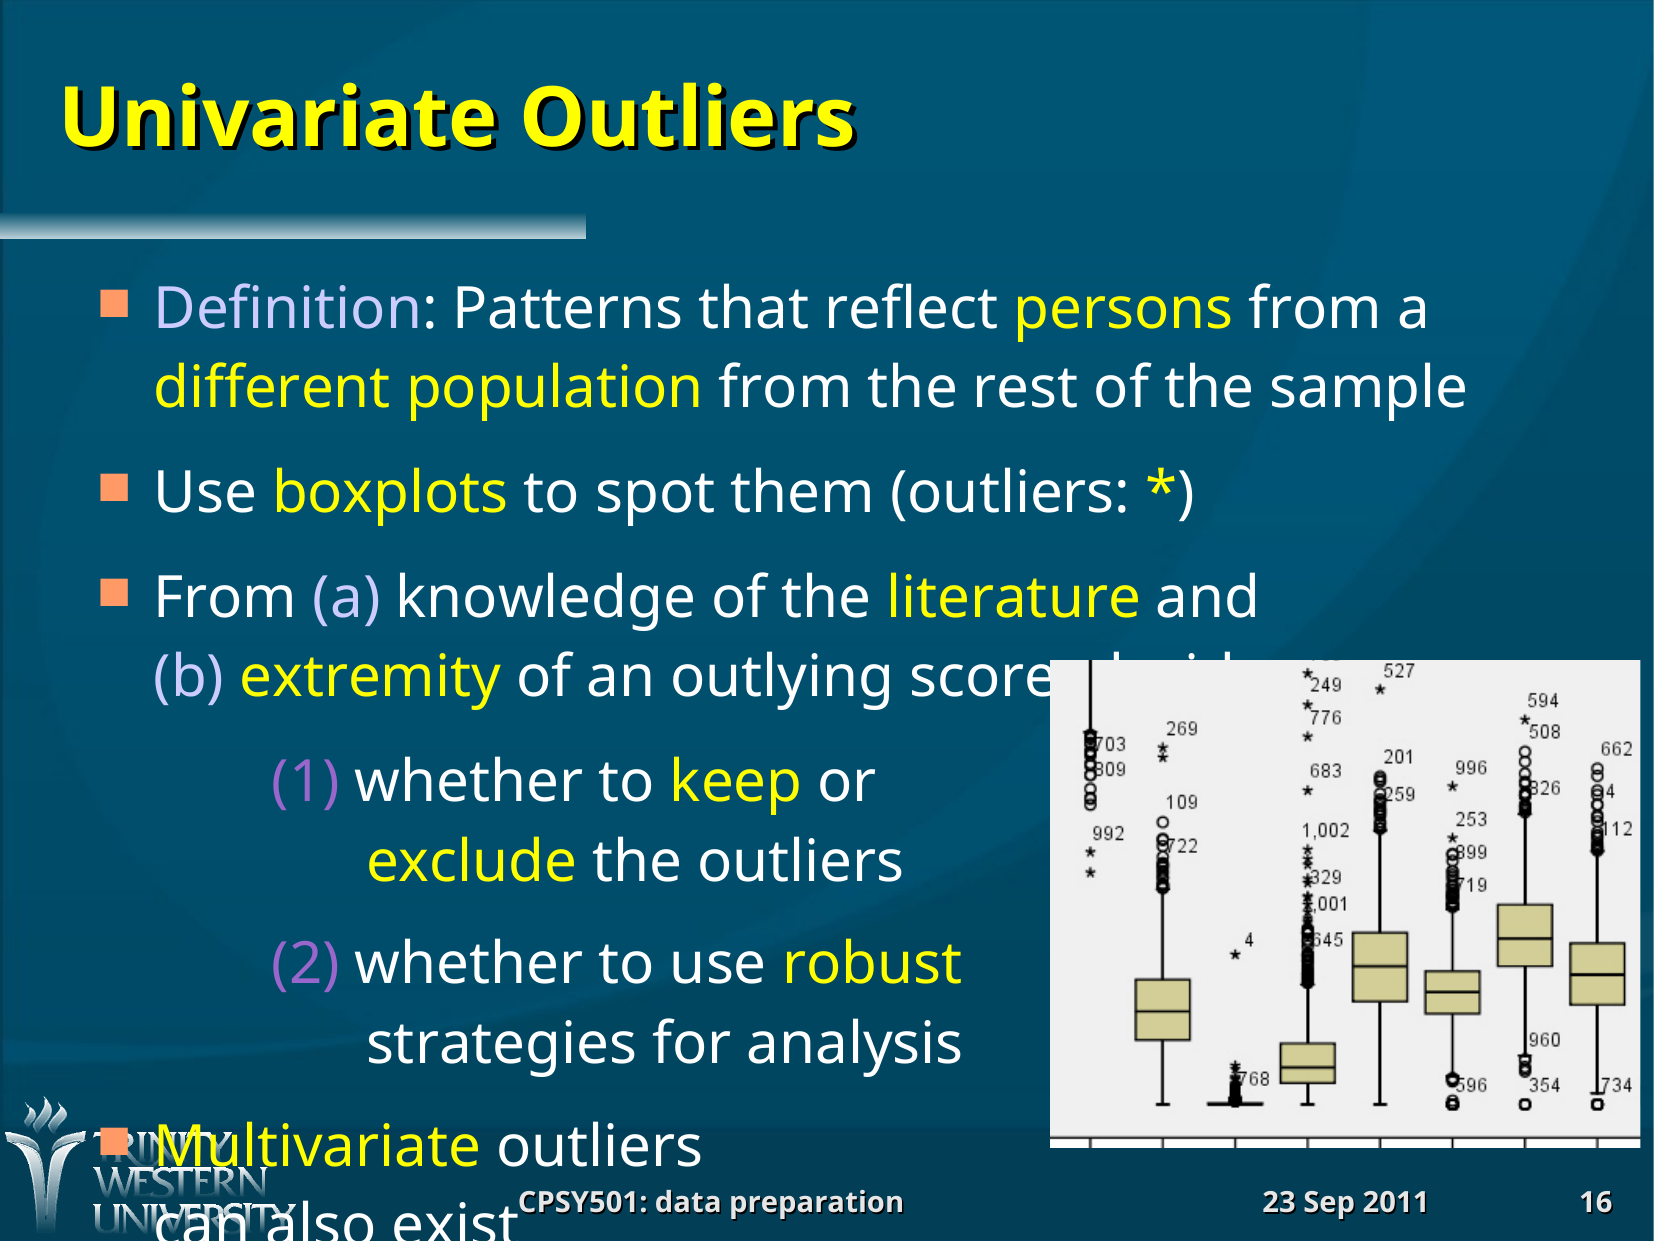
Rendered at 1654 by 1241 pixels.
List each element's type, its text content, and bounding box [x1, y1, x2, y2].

title Univariate Outliers [59, 12, 1548, 200]
picture [1050, 660, 1654, 1147]
picture [38, 1227, 54, 1232]
list Definition: Patterns that reflect persons from a different population from the rest of the sample Use boxplots to spot them (outliers: *) From (a) knowledge of the literature and (b) extremity of an outlying score, decide whether to keep or exclude the outliers whether to use robust strategies for analysis Multivariate outliers can also exist [82, 266, 1571, 1136]
